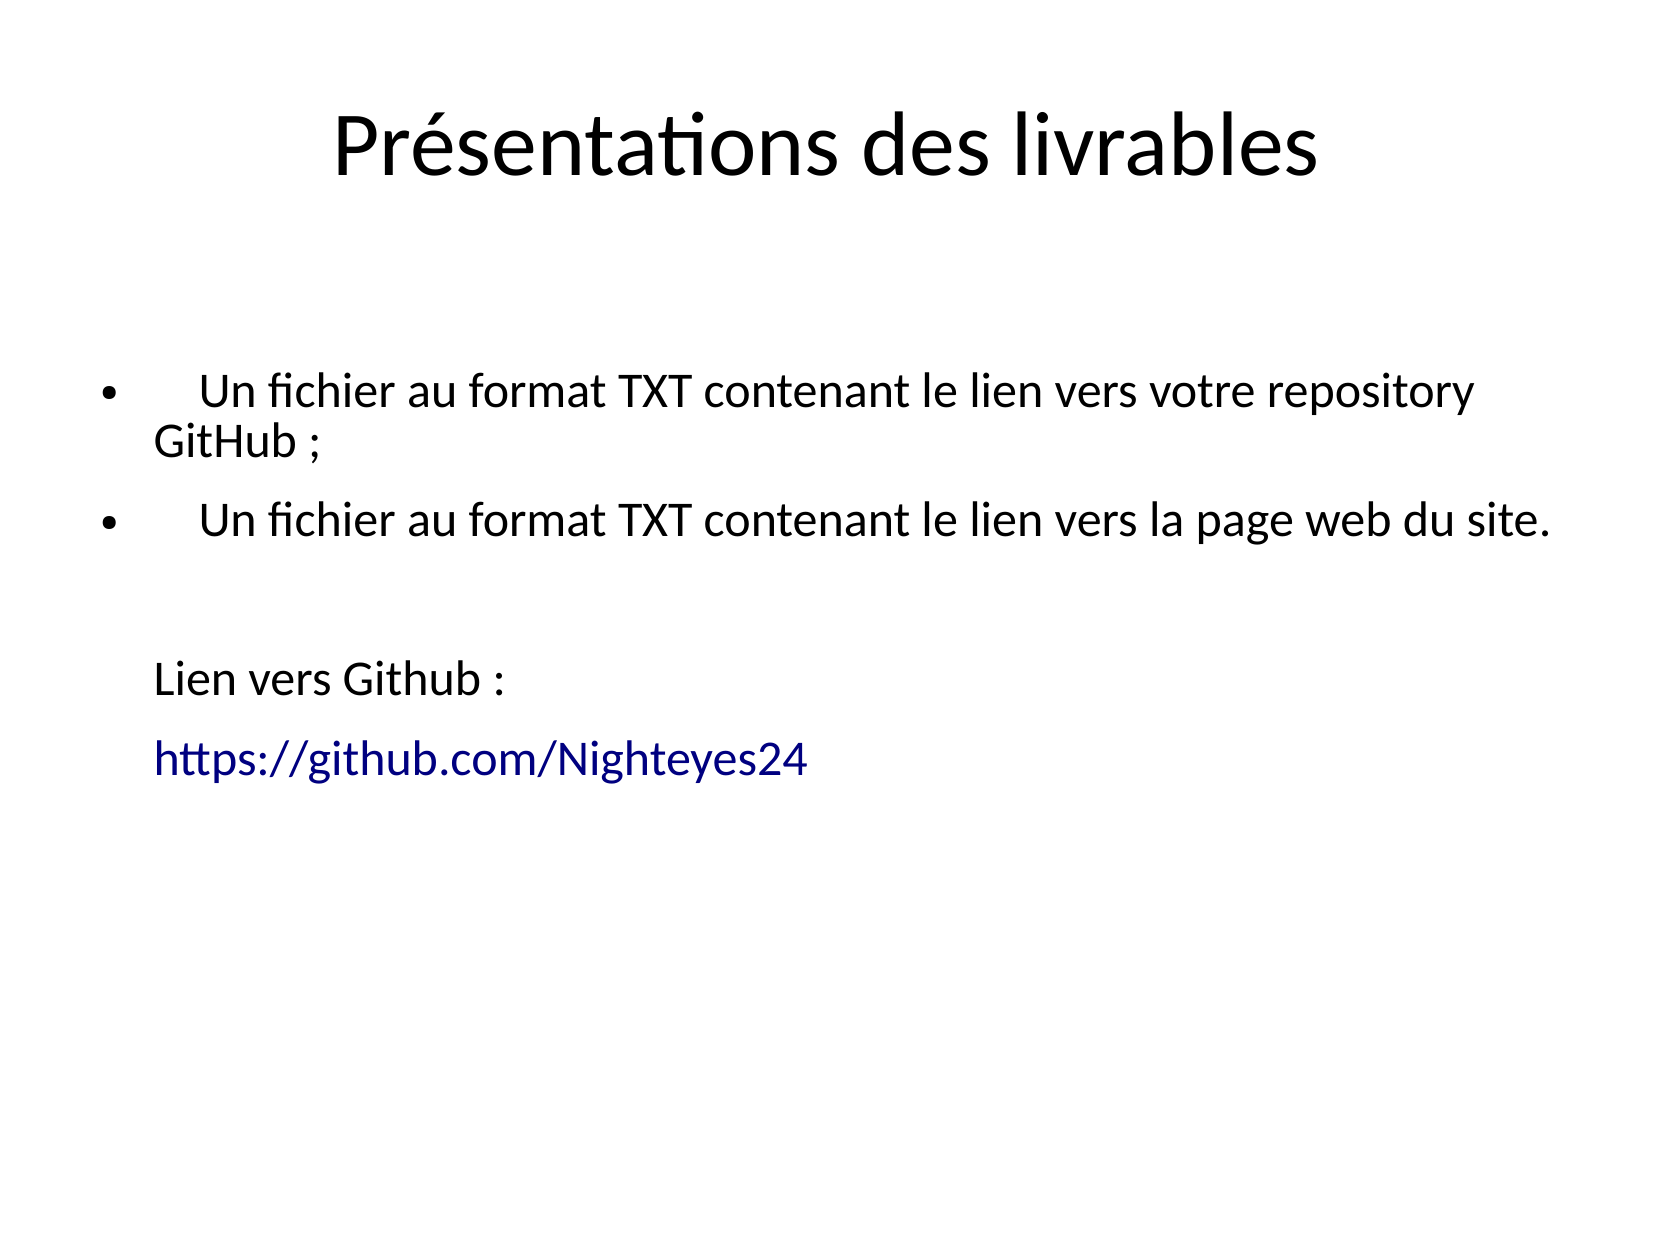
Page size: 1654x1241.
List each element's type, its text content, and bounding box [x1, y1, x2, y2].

title Présentations des livrables [82, 49, 1571, 257]
list Un fichier au format TXT contenant le lien vers votre repository GitHub ; Un fichier au format TXT contenant le lien vers la page web du site. Lien vers Github : https://github.com/Nighteyes24 [82, 290, 1571, 1109]
